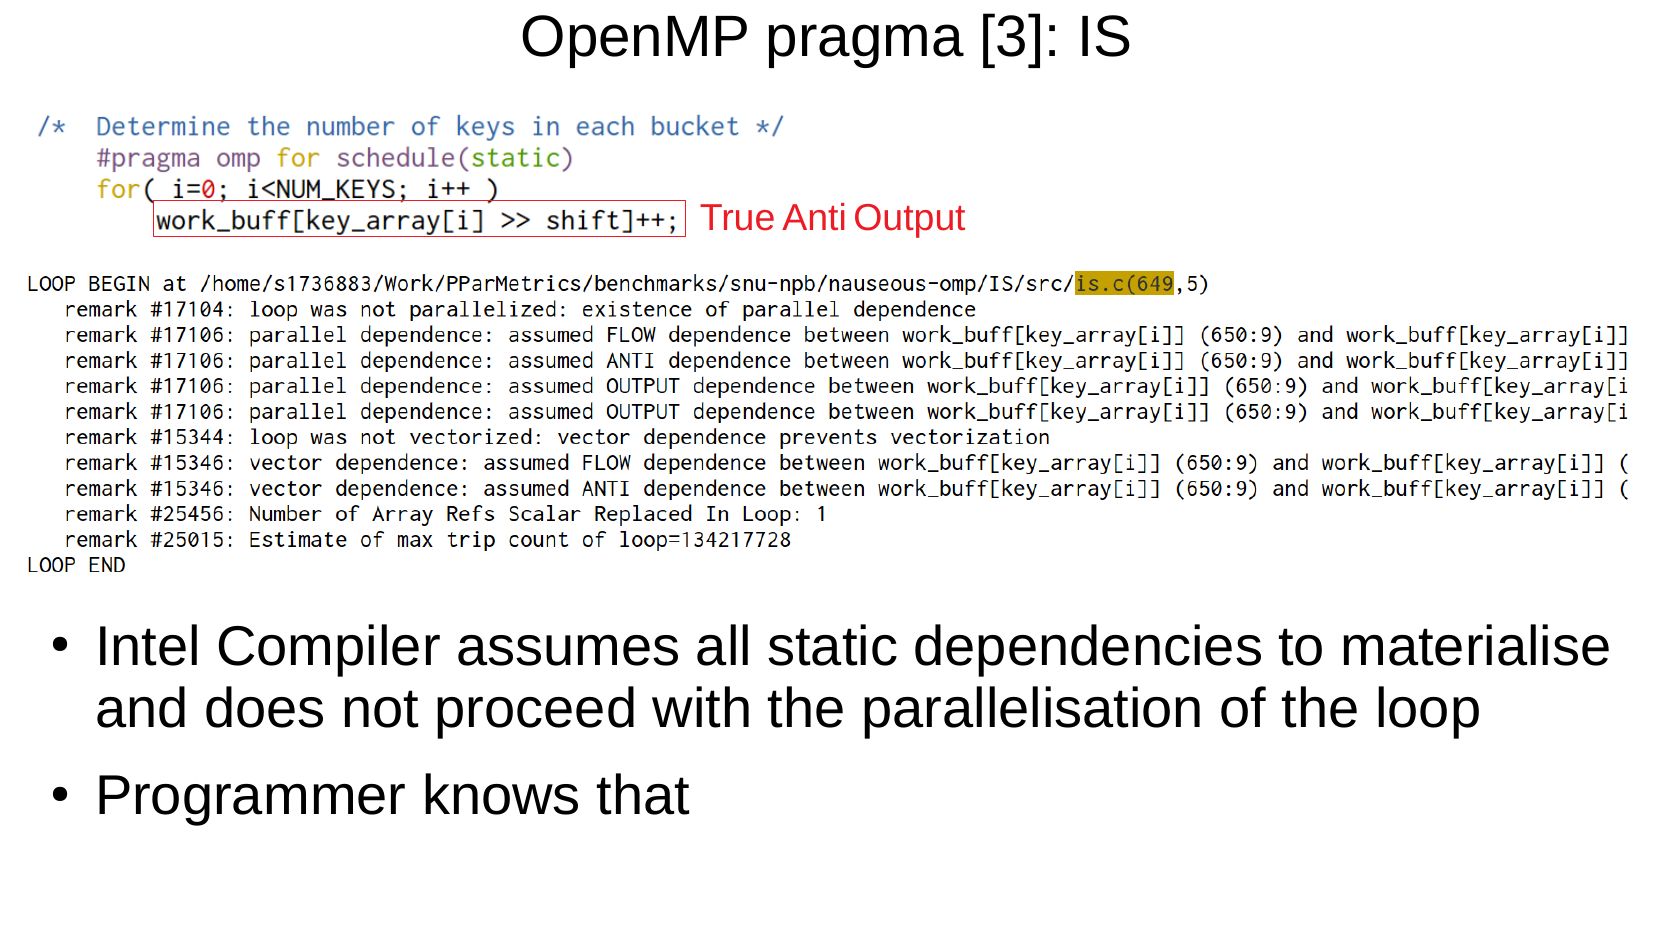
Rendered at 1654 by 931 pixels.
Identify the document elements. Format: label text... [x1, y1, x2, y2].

picture [23, 271, 1632, 579]
text_box True [685, 188, 767, 246]
title OpenMP pragma [3]: IS [0, 0, 1654, 73]
text_box Anti [767, 188, 875, 246]
text_box Output [875, 188, 993, 246]
list Intel Compiler assumes all static dependencies to materialise and does not proceed with the parallelisation of the loop Programmer knows that [35, 614, 1630, 871]
picture [30, 104, 827, 237]
picture [154, 201, 685, 236]
